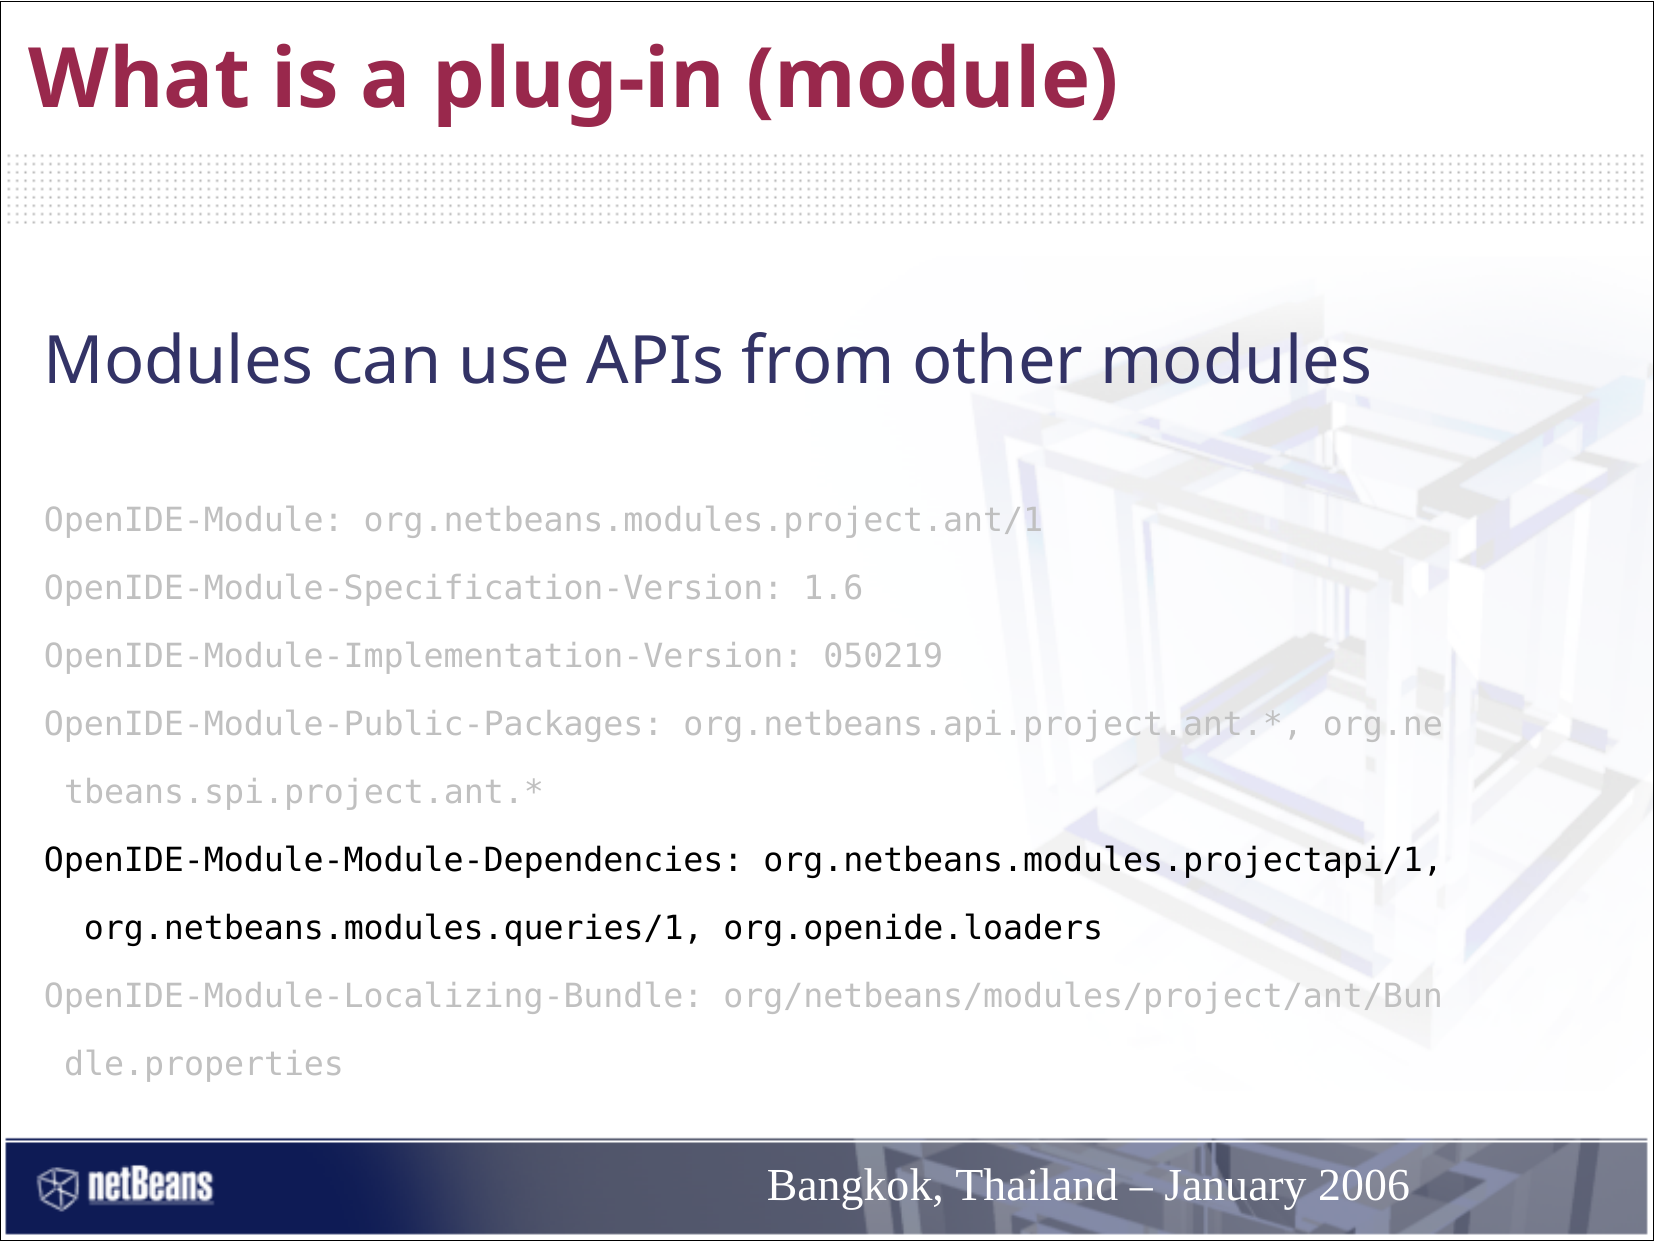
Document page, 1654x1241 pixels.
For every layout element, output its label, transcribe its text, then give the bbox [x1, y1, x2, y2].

picture [1, 2, 1653, 1240]
title What is a plug-in (module) [28, 0, 1619, 152]
list Modules can use APIs from other modules OpenIDE-Module: org.netbeans.modules.project.ant/1 OpenIDE-Module-Specification-Version: 1.6 OpenIDE-Module-Implementation-Version: 050219 OpenIDE-Module-Public-Packages: org.netbeans.api.project.ant.*, org.ne tbeans.spi.project.ant.* OpenIDE-Module-Module-Dependencies: org.netbeans.modules.projectapi/1, org.netbeans.modules.queries/1, org.openide.loaders OpenIDE-Module-Localizing-Bundle: org/netbeans/modules/project/ant/Bun dle.properties [26, 312, 1484, 1219]
